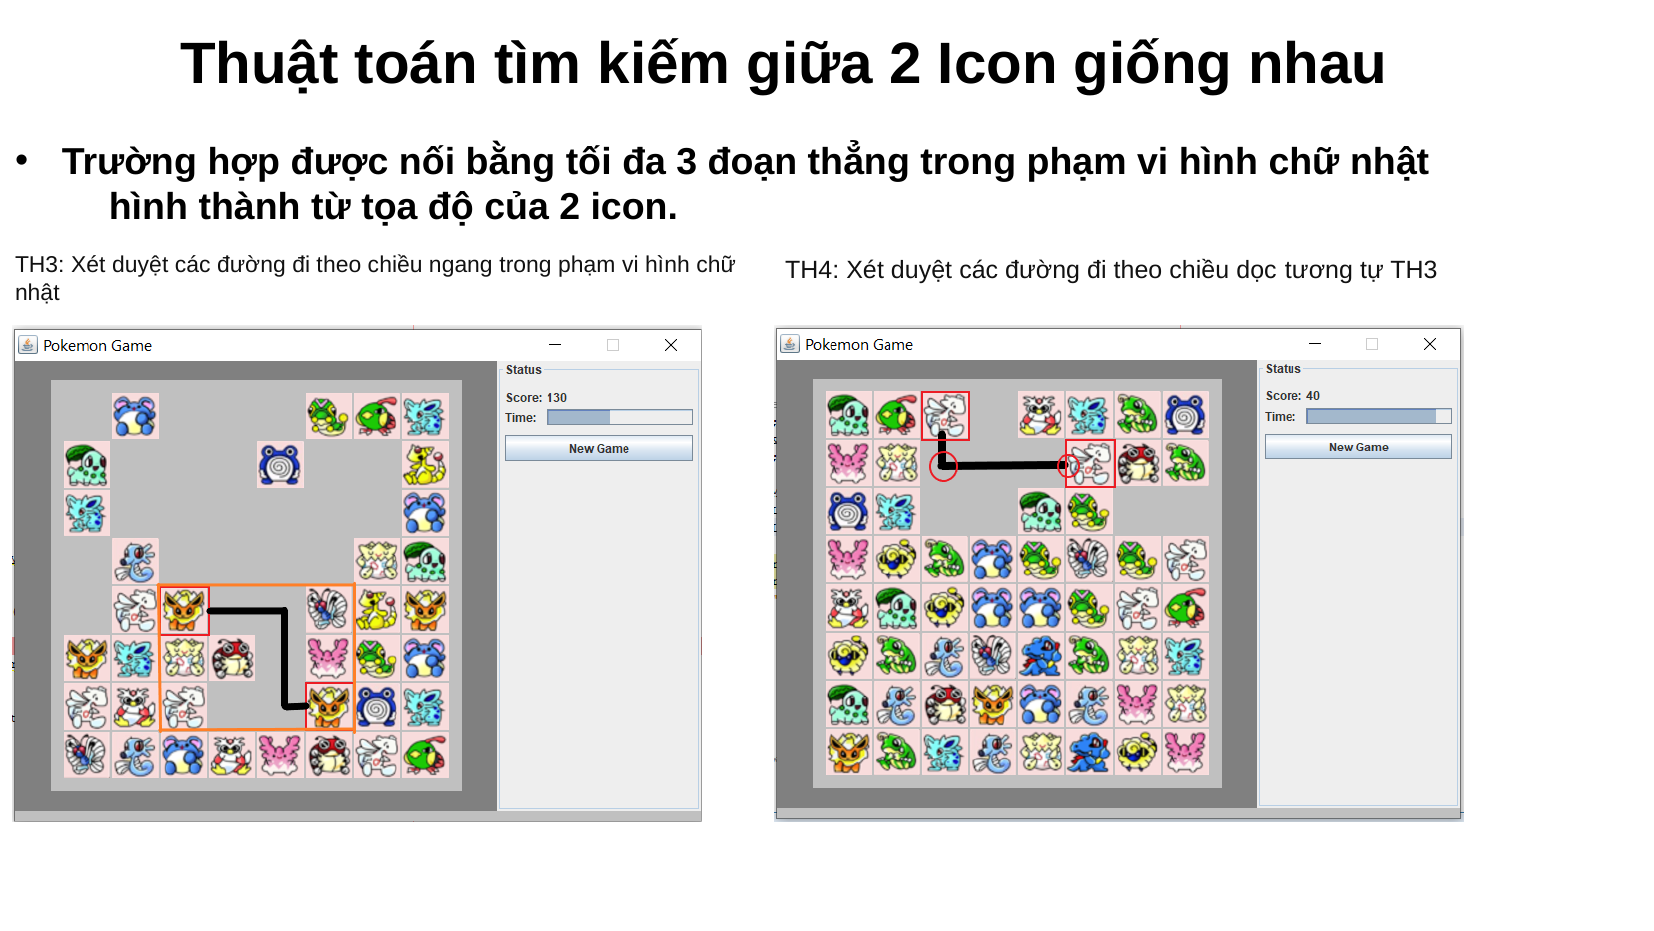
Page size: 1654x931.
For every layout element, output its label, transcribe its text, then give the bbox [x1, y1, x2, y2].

picture [774, 325, 1464, 822]
text_box Thuật toán tìm kiếm giữa 2 Icon giống nhau [40, 24, 1529, 96]
text_box TH3: Xét duyệt các đường đi theo chiều ngang trong phạm vi hình chữ nhật [0, 242, 783, 313]
text_box Trường hợp được nối bằng tối đa 3 đoạn thẳng trong phạm vi hình chữ nhật hình thành từ tọa độ của 2 icon. [0, 130, 1529, 235]
text_box TH4: Xét duyệt các đường đi theo chiều dọc tương tự TH3 [770, 246, 1453, 291]
picture [12, 325, 702, 822]
